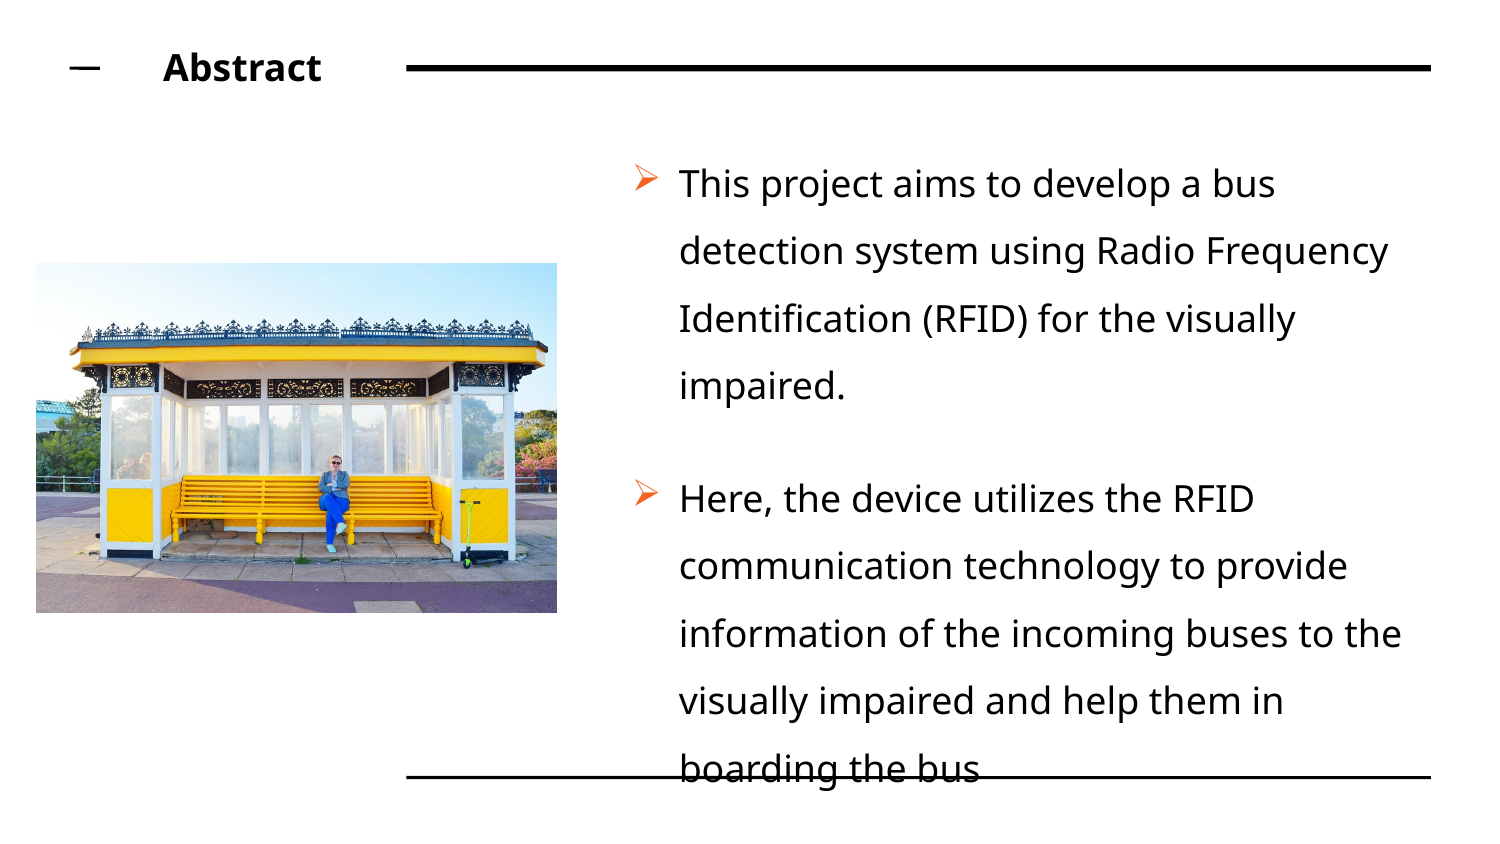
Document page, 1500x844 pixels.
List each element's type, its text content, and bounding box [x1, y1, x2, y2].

text_box Abstract [148, 36, 355, 97]
picture [36, 263, 557, 613]
text_box This project aims to develop a bus detection system using Radio Frequency Identification (RFID) for the visually impaired. Here, the device utilizes the RFID communication technology to provide information of the incoming buses to the visually impaired and help them in boarding the bus [616, 122, 1428, 712]
